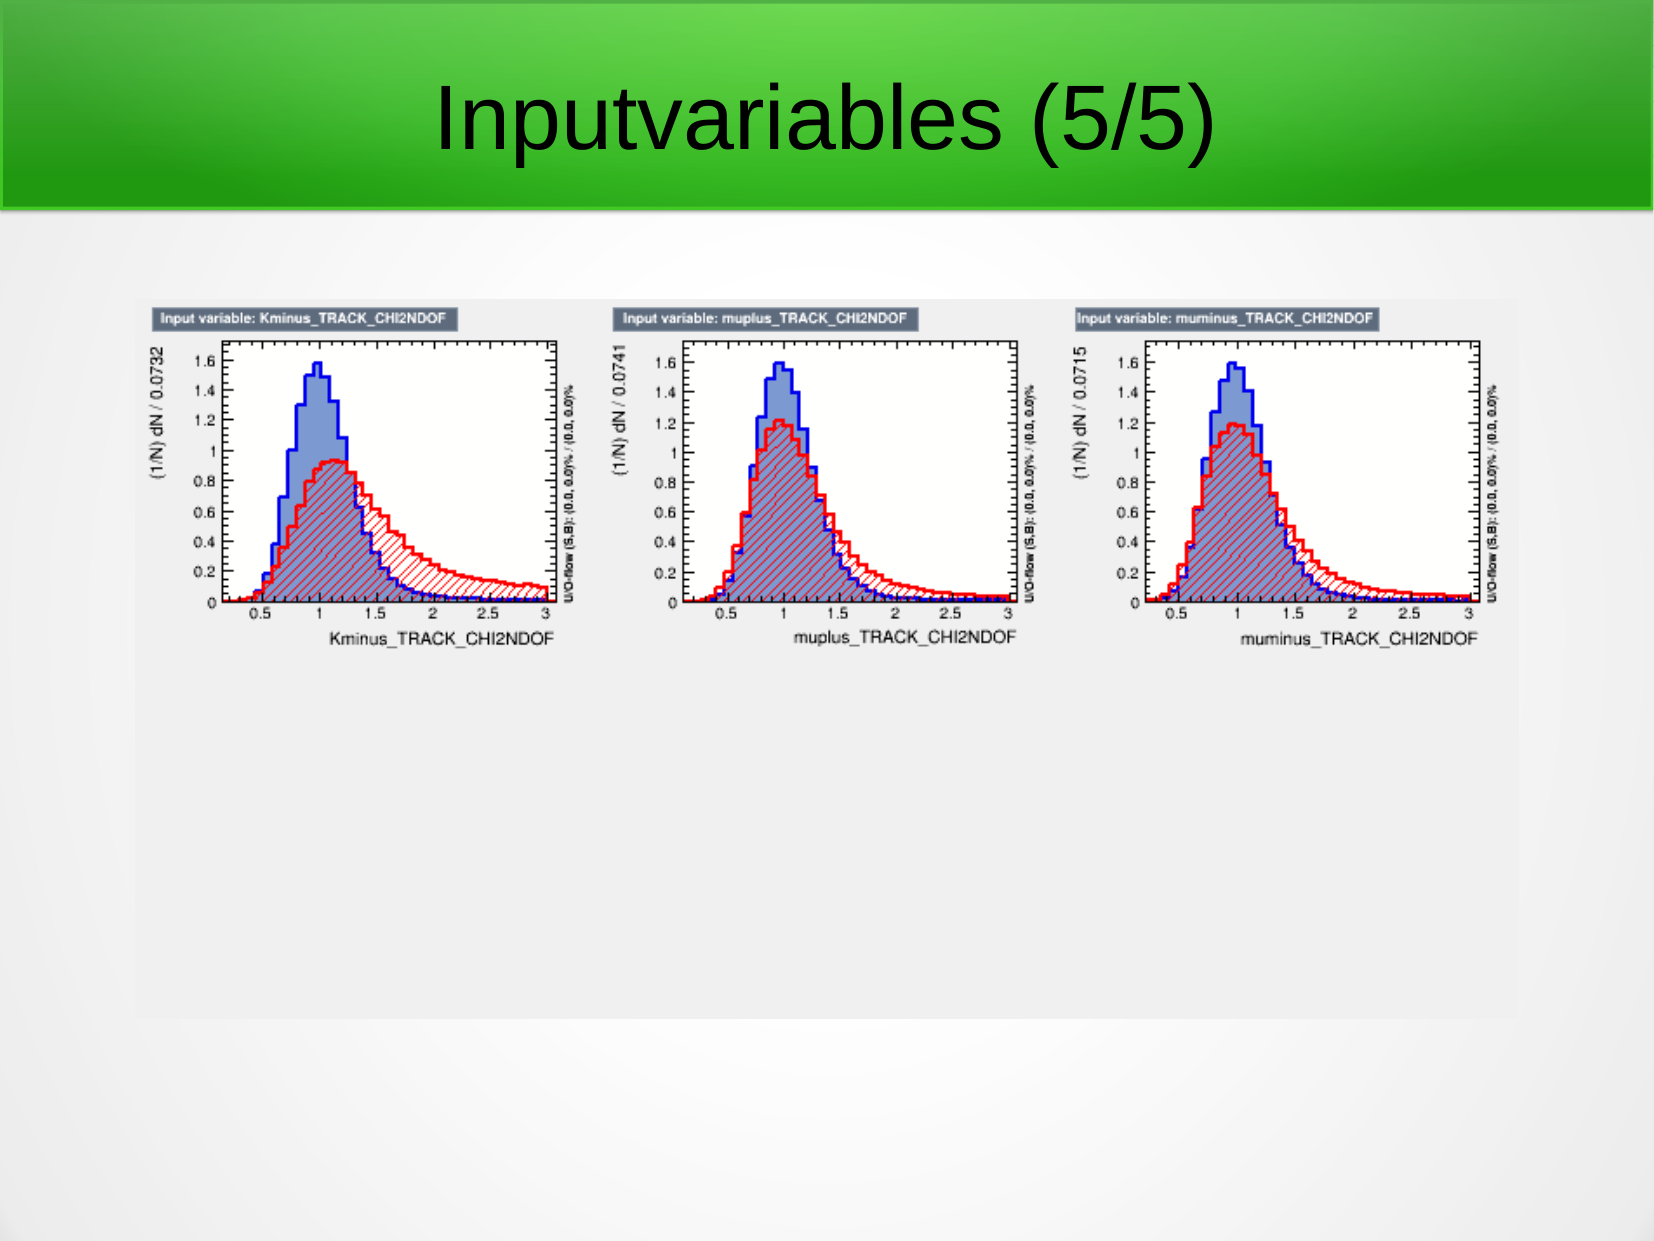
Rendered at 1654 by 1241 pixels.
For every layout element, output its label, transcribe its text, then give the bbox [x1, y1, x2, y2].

picture [135, 299, 1519, 1019]
title Inputvariables (5/5) [82, 47, 1571, 189]
